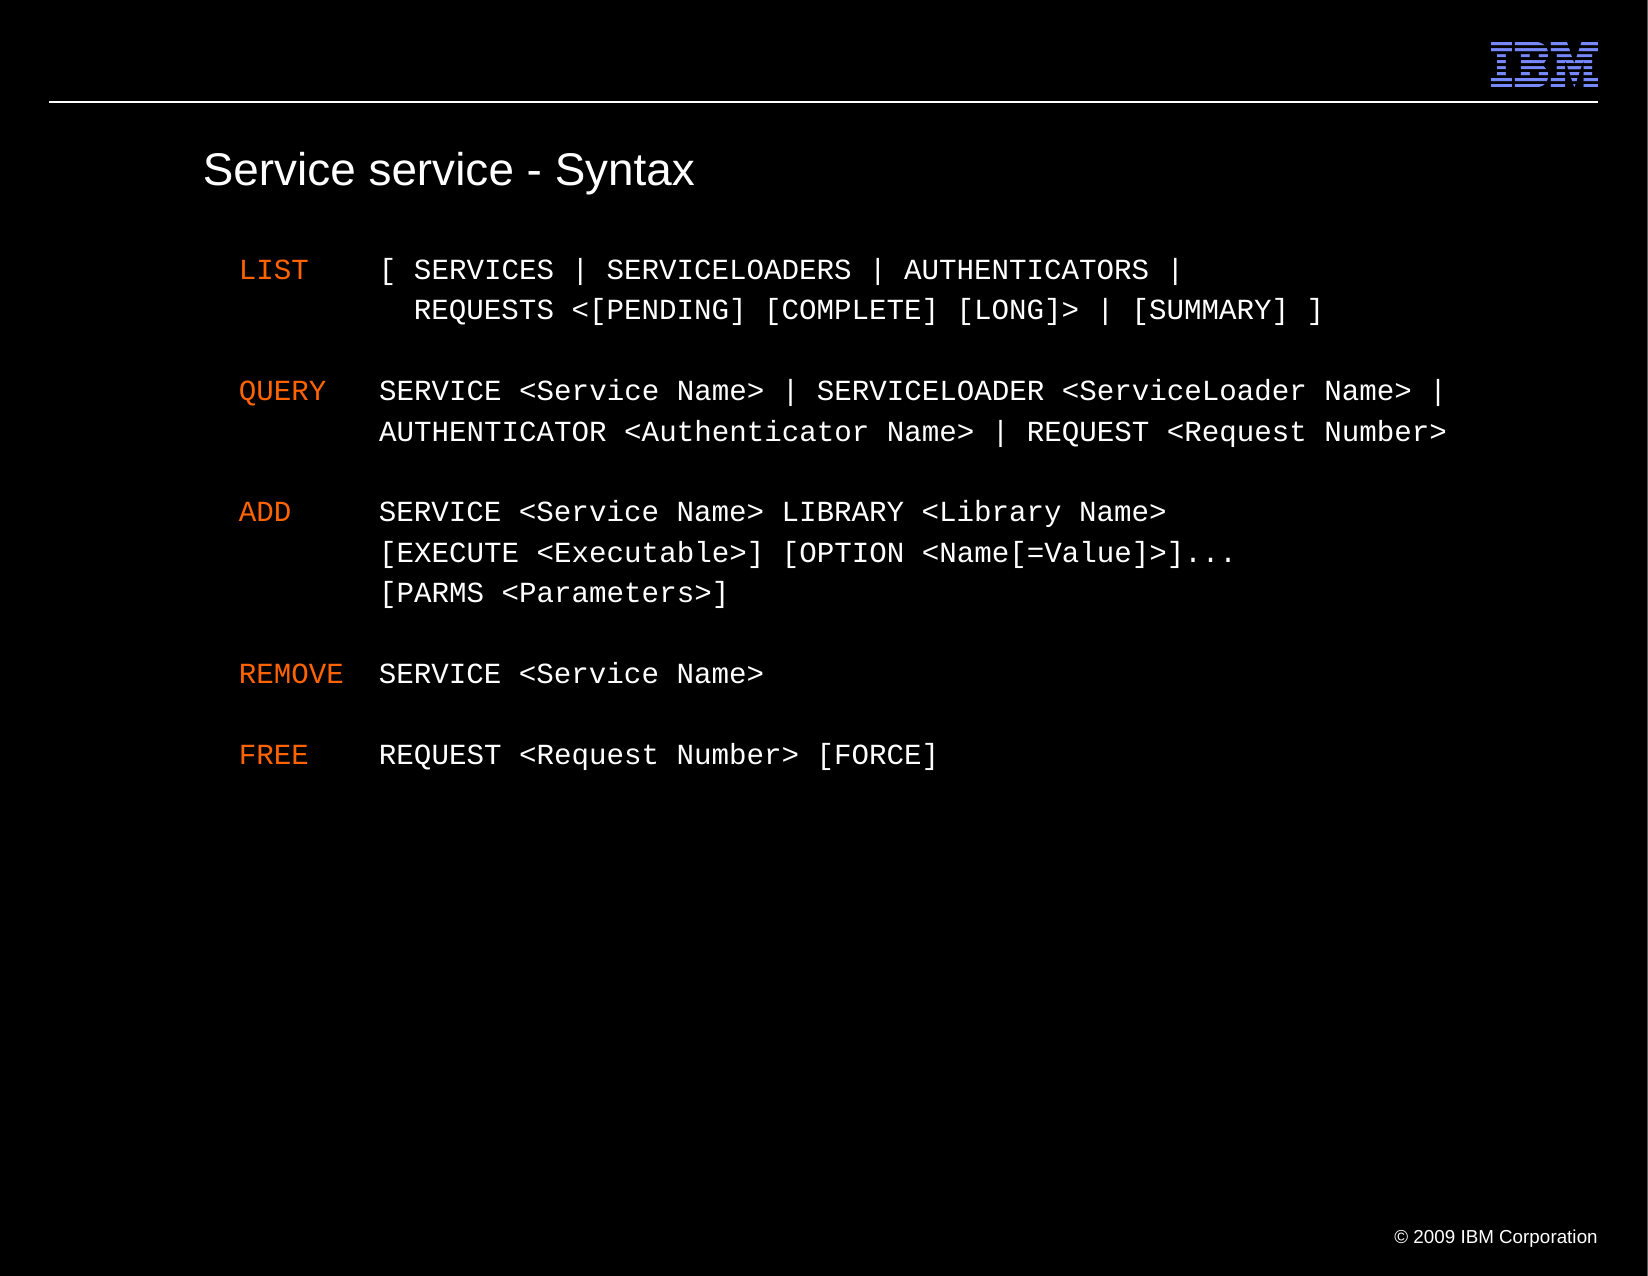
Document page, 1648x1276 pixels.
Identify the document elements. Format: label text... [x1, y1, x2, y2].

title Service service - Syntax [186, 137, 1648, 231]
text_box LIST [ SERVICES | SERVICELOADERS | AUTHENTICATORS | REQUESTS <[PENDING] [COMPLETE] [LONG]> | [SUMMARY] ] QUERY SERVICE <Service Name> | SERVICELOADER <ServiceLoader Name> | AUTHENTICATOR <Authenticator Name> | REQUEST <Request Number> ADD SERVICE <Service Name> LIBRARY <Library Name> [EXECUTE <Executable>] [OPTION <Name[=Value]>]... [PARMS <Parameters>] REMOVE SERVICE <Service Name> FREE REQUEST <Request Number> [FORCE] [239, 250, 1648, 811]
picture [1491, 42, 1598, 87]
